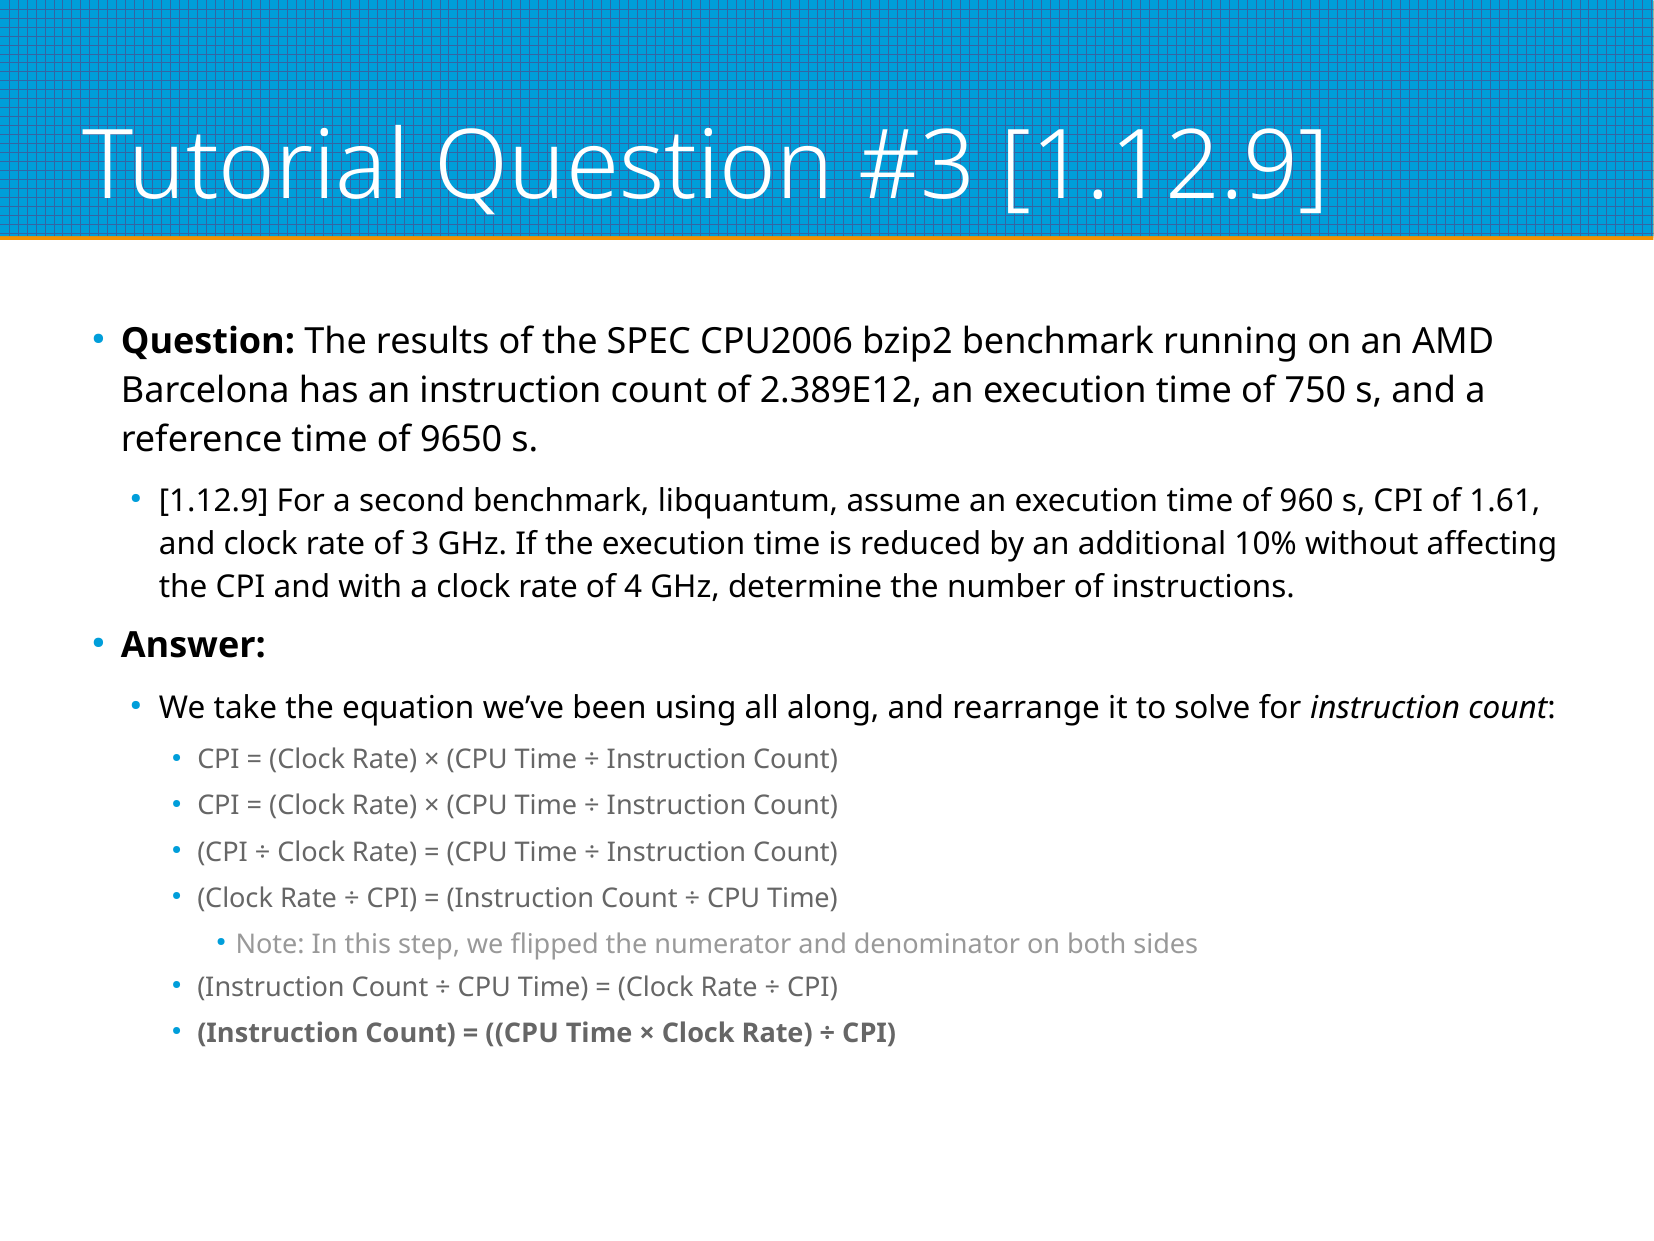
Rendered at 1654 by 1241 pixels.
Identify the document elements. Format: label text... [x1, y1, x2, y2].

title Tutorial Question #3 [1.12.9] [82, 19, 1571, 227]
list Question: The results of the SPEC CPU2006 bzip2 benchmark running on an AMD Barcelona has an instruction count of 2.389E12, an execution time of 750 s, and a reference time of 9650 s. [1.12.9] For a second benchmark, libquantum, assume an execution time of 960 s, CPI of 1.61, and clock rate of 3 GHz. If the execution time is reduced by an additional 10% without affecting the CPI and with a clock rate of 4 GHz, determine the number of instructions. Answer: We take the equation we’ve been using all along, and rearrange it to solve for instruction count: CPI = (Clock Rate) × (CPU Time ÷ Instruction Count) CPI = (Clock Rate) × (CPU Time ÷ Instruction Count) (CPI ÷ Clock Rate) = (CPU Time ÷ Instruction Count) (Clock Rate ÷ CPI) = (Instruction Count ÷ CPU Time) Note: In this step, we flipped the numerator and denominator on both sides (Instruction Count ÷ CPU Time) = (Clock Rate ÷ CPI) (Instruction Count) = ((CPU Time × Clock Rate) ÷ CPI) [82, 314, 1563, 1081]
